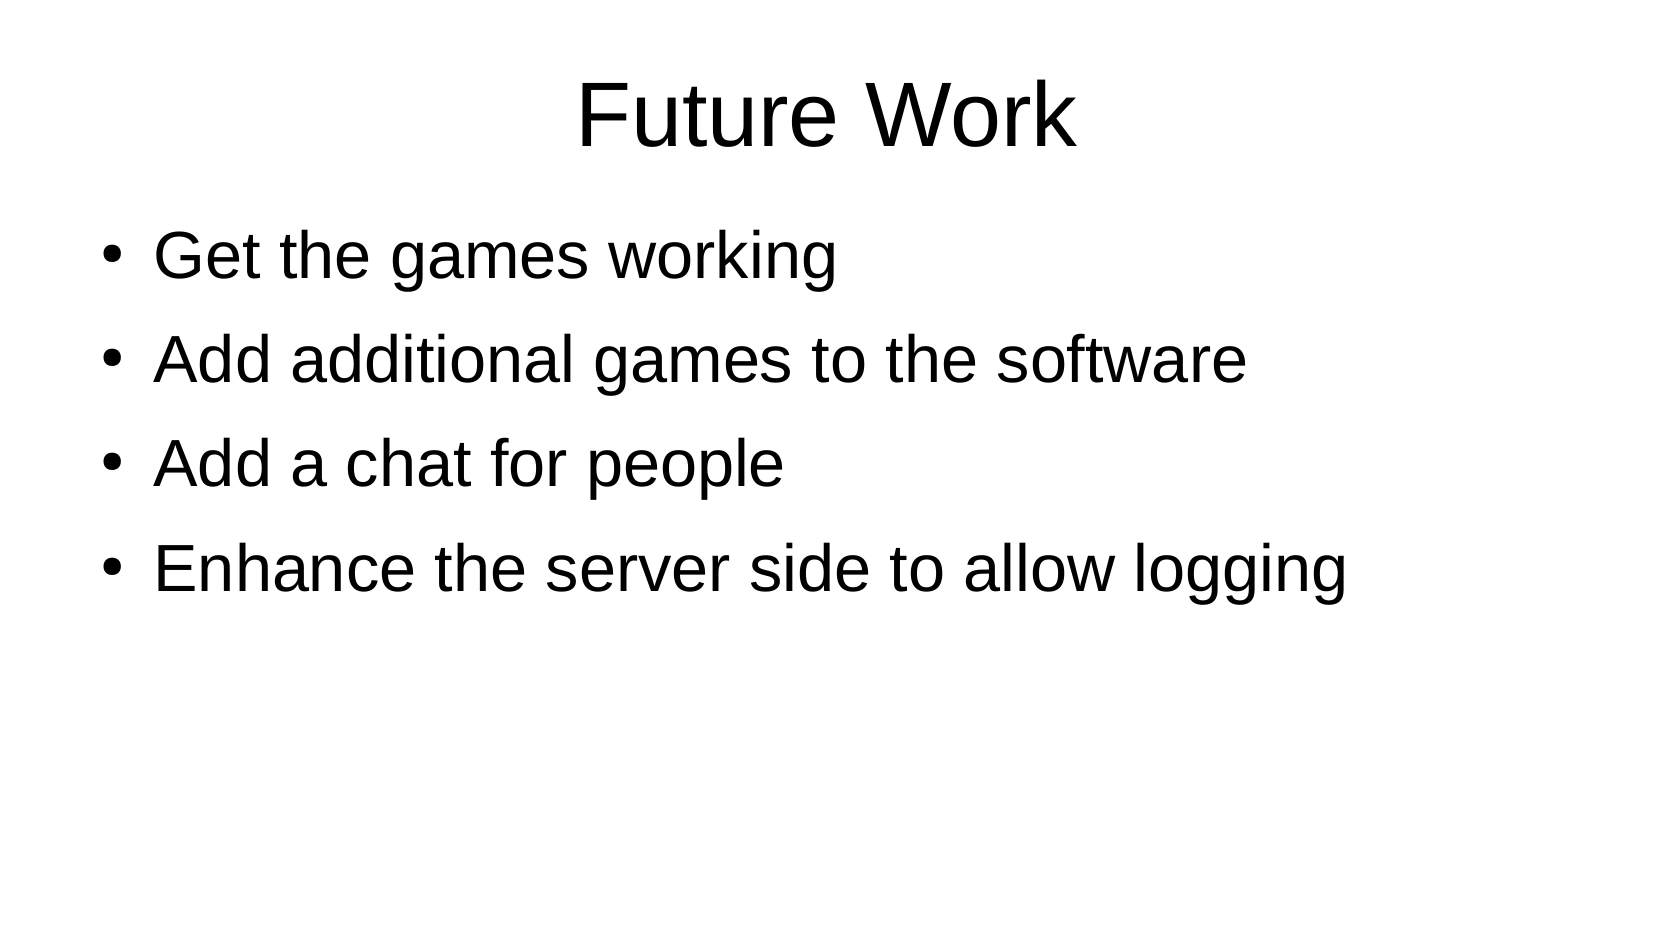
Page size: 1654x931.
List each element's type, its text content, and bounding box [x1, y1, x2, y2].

list Get the games working Add additional games to the software Add a chat for people Enhance the server side to allow logging [82, 217, 1571, 758]
title Future Work [82, 37, 1571, 193]
